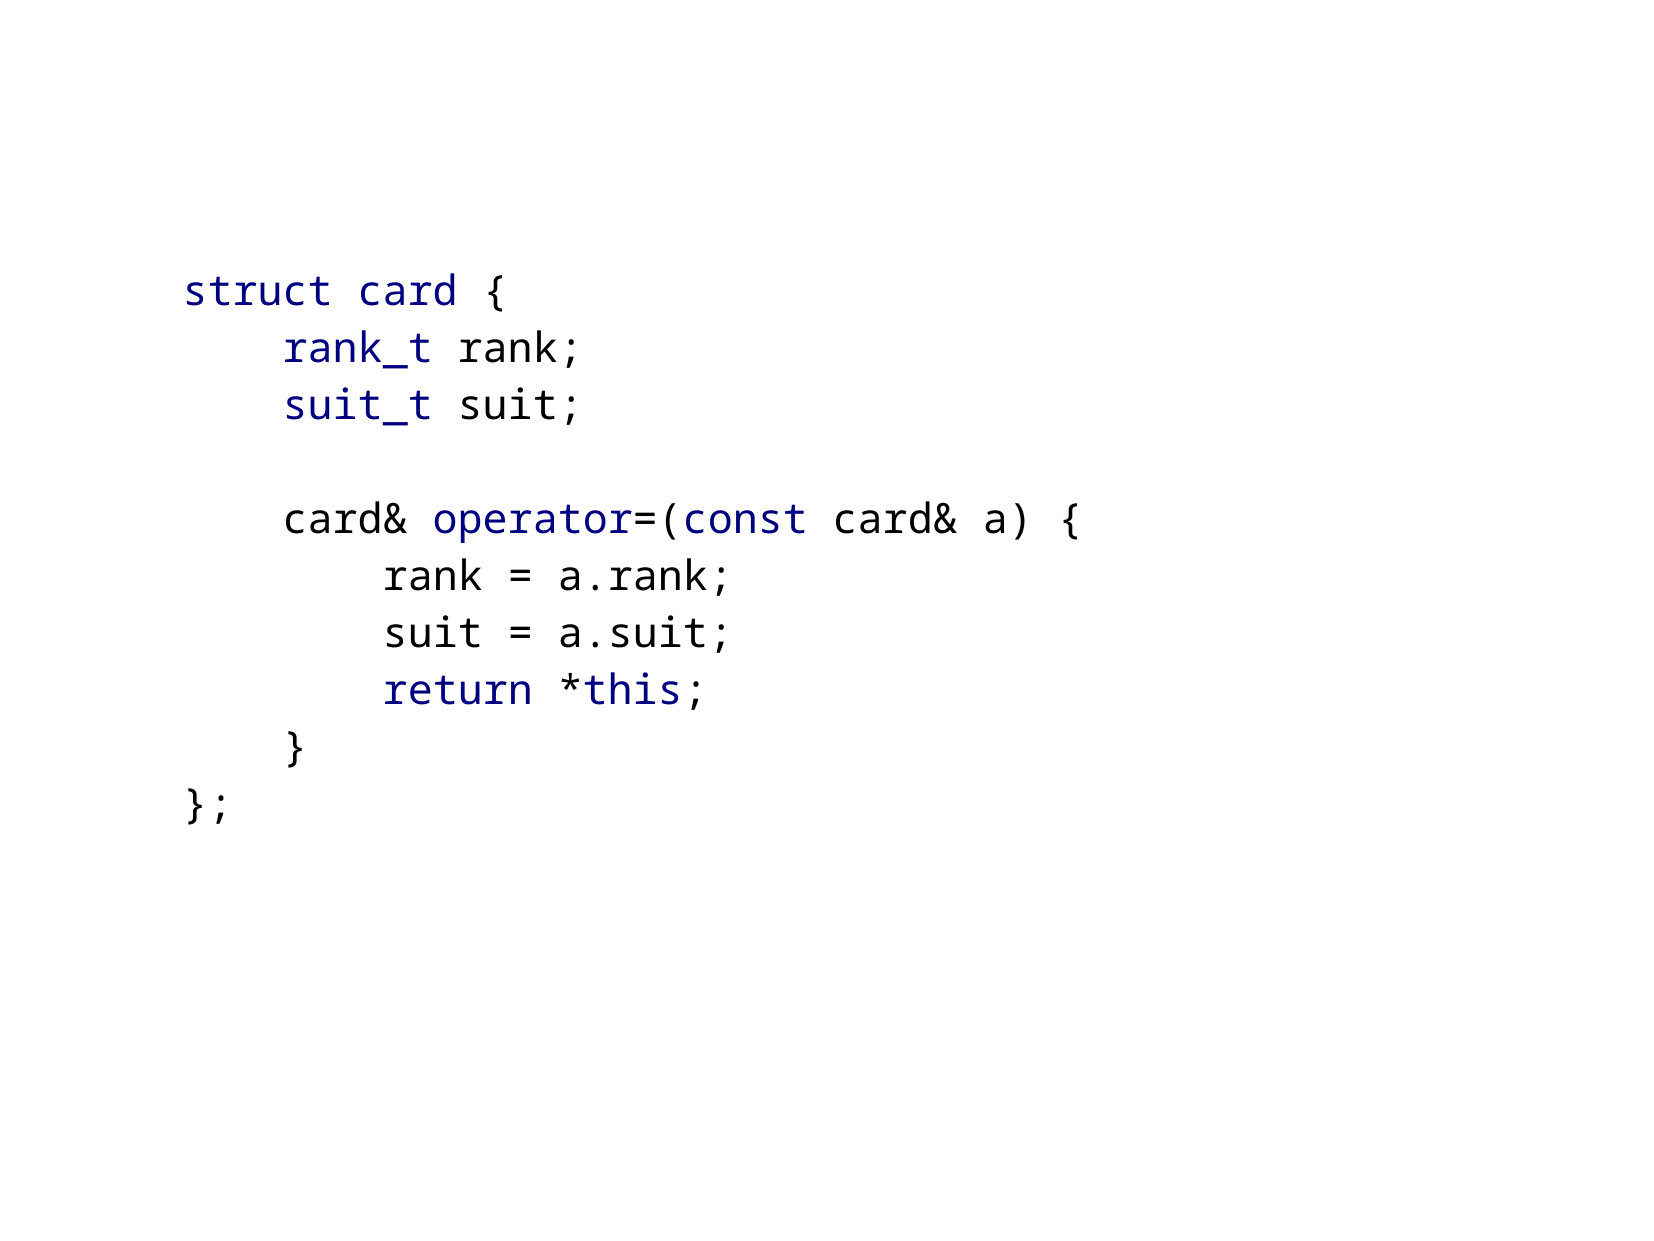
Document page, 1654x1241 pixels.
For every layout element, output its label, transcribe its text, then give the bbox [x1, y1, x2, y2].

list struct card { rank_t rank; suit_t suit; card& operator=(const card& a) { rank = a.rank; suit = a.suit; return *this; } }; [82, 260, 1571, 980]
